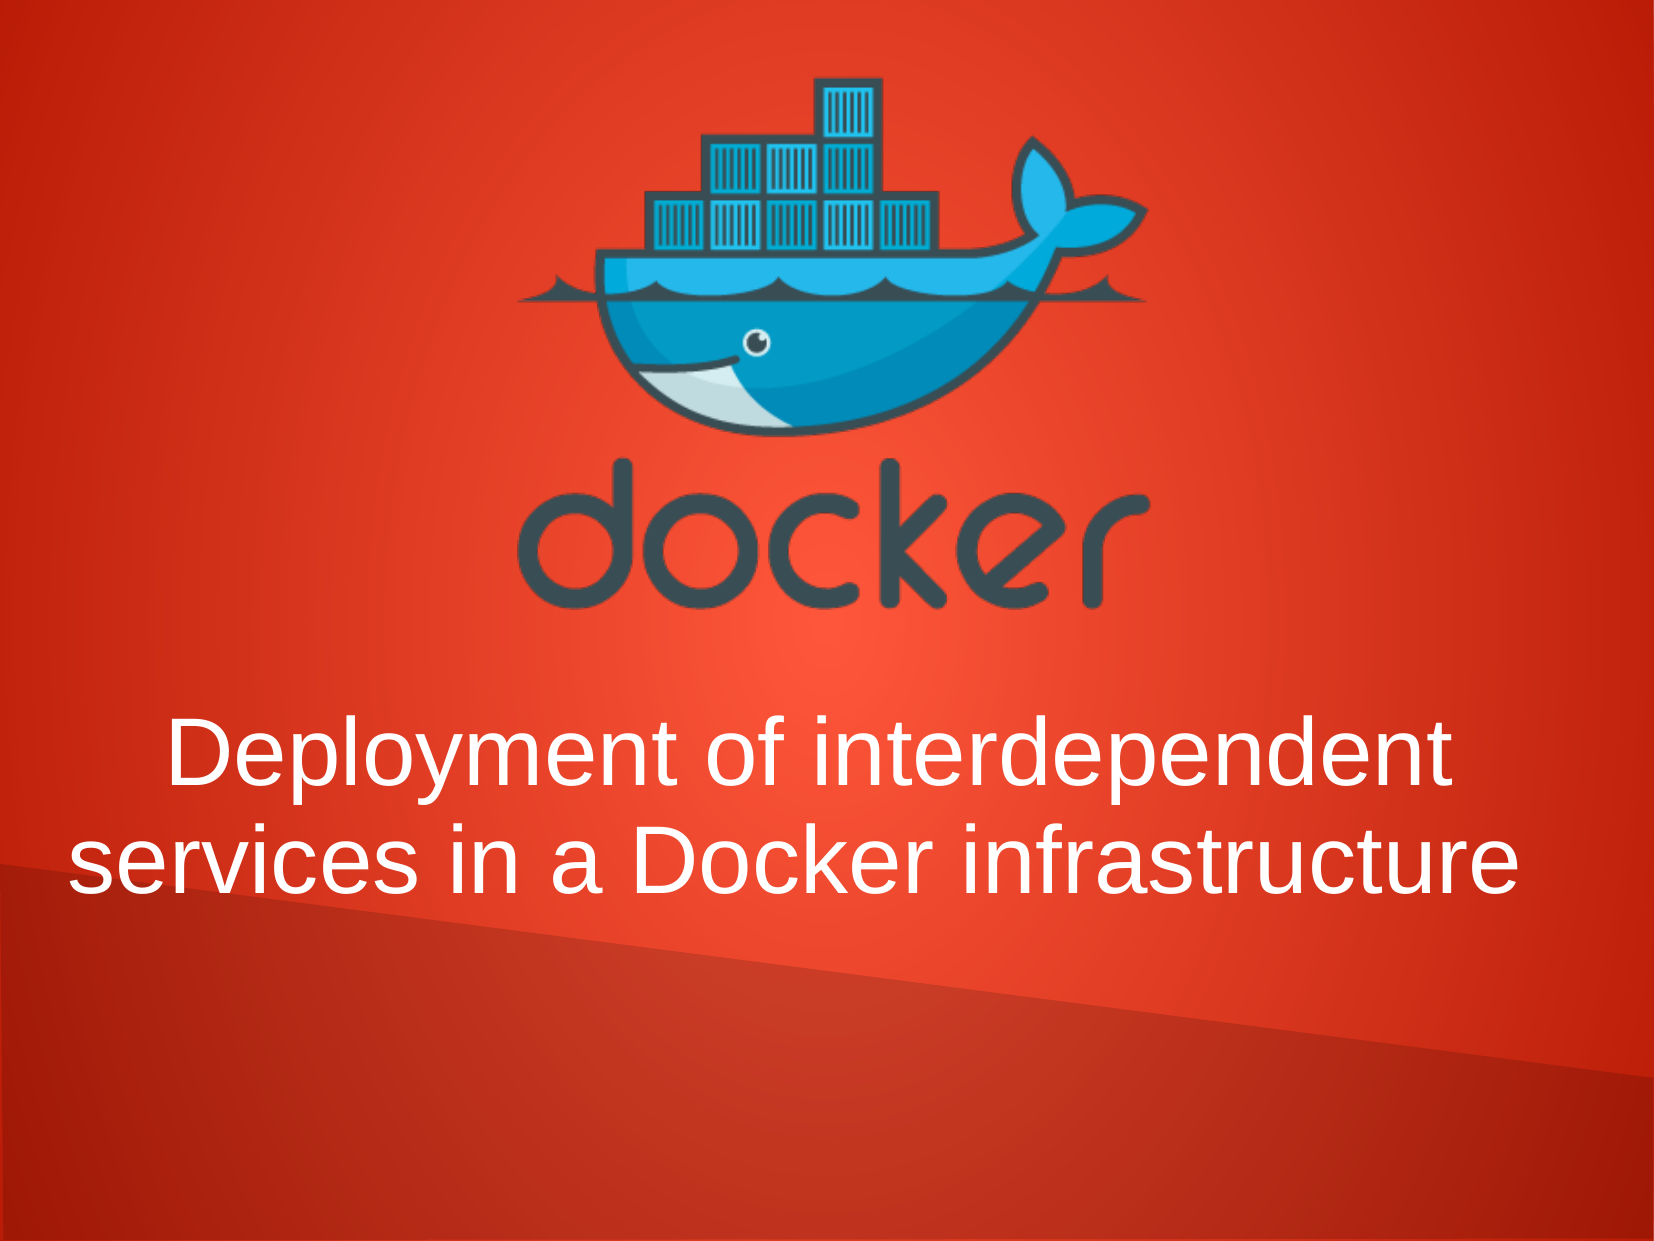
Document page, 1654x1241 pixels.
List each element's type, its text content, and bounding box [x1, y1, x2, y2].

list Deployment of interdependent services in a Docker infrastructure [0, 698, 1619, 993]
picture [478, 48, 1205, 650]
